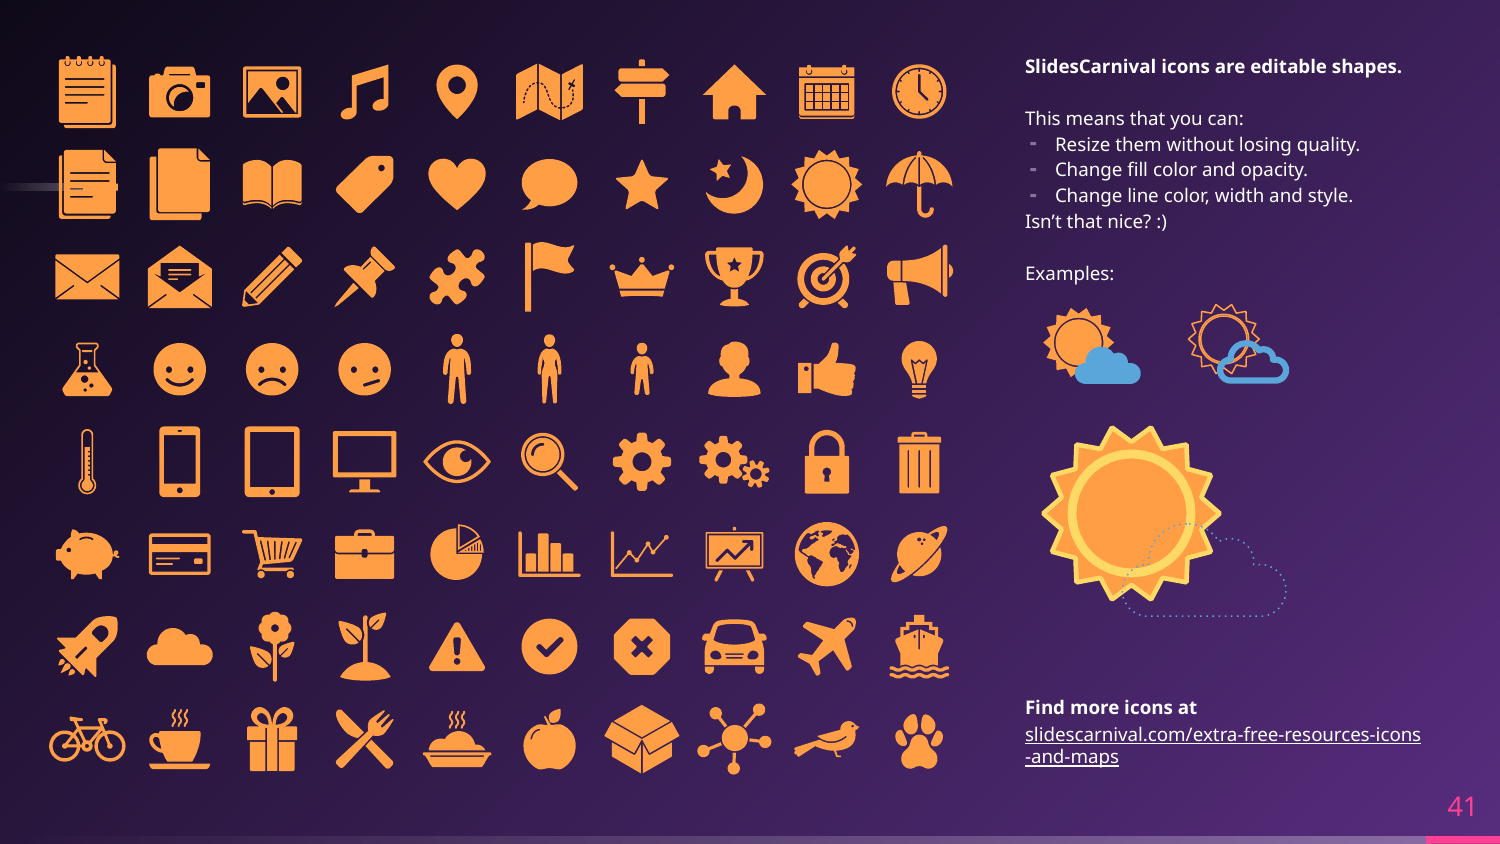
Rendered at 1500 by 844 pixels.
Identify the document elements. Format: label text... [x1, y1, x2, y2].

text_box [813, 342, 856, 396]
text_box [149, 148, 210, 221]
text_box [430, 524, 484, 580]
text_box [618, 68, 670, 82]
text_box [436, 64, 478, 120]
text_box [62, 342, 113, 397]
text_box [521, 618, 578, 675]
text_box [639, 99, 645, 124]
text_box [799, 78, 855, 119]
text_box [889, 673, 950, 679]
text_box [58, 56, 116, 129]
text_box [699, 435, 770, 488]
text_box [58, 149, 116, 219]
text_box [273, 159, 302, 209]
text_box [949, 264, 954, 278]
text_box [429, 249, 485, 305]
text_box [610, 531, 673, 577]
text_box [149, 763, 211, 770]
text_box [804, 429, 850, 494]
text_box [428, 158, 486, 211]
text_box [798, 362, 812, 394]
text_box [1043, 307, 1141, 384]
text_box [710, 159, 731, 181]
text_box [550, 543, 574, 572]
text_box [705, 156, 764, 214]
text_box [630, 342, 654, 395]
text_box [899, 444, 940, 494]
text_box [702, 64, 767, 120]
text_box [171, 709, 176, 727]
text_box [901, 341, 937, 384]
text_box [429, 622, 485, 672]
text_box [537, 348, 562, 404]
text_box [897, 431, 942, 443]
text_box [714, 570, 723, 582]
text_box [55, 254, 120, 300]
text_box [614, 83, 666, 97]
text_box [243, 66, 302, 118]
text_box [525, 242, 575, 312]
text_box [242, 254, 295, 307]
text_box [521, 432, 578, 491]
text_box [525, 533, 549, 572]
text_box [159, 426, 201, 498]
text_box [428, 731, 486, 751]
text_box [613, 618, 671, 675]
text_box [887, 260, 901, 281]
text_box [49, 716, 126, 762]
text_box [245, 343, 299, 396]
text_box [250, 611, 292, 682]
text_box [708, 341, 761, 397]
text_box [794, 721, 860, 758]
text_box [791, 149, 863, 220]
text_box [338, 343, 391, 396]
text_box [55, 529, 120, 580]
text_box [702, 619, 767, 674]
text_box [797, 617, 856, 676]
text_box [349, 479, 381, 493]
text_box [332, 431, 397, 478]
text_box [335, 529, 395, 579]
text_box [148, 533, 211, 575]
text_box [516, 63, 583, 121]
text_box [1043, 427, 1220, 600]
text_box [612, 432, 672, 491]
list Find more icons at slidescarnival.com/extra-free-resources-icons-and-maps [1025, 692, 1425, 786]
text_box [183, 709, 188, 727]
text_box [244, 426, 300, 498]
text_box [697, 703, 766, 775]
text_box [242, 159, 272, 209]
text_box [340, 612, 391, 681]
text_box [705, 247, 764, 288]
text_box [149, 66, 211, 118]
text_box [705, 532, 764, 569]
text_box [147, 245, 212, 309]
list SlidesCarnival icons are editable shapes. This means that you can: Resize them without losing quality. Change fill color and opacity. Change line color, width and style. Isn’t that nice? :) Examples: [1025, 51, 1425, 302]
text_box [523, 708, 576, 770]
text_box [56, 616, 118, 677]
text_box [460, 710, 466, 729]
text_box [889, 614, 950, 672]
text_box [942, 244, 948, 297]
text_box [423, 440, 491, 484]
text_box [146, 628, 213, 666]
text_box [619, 290, 665, 297]
text_box [149, 731, 201, 762]
text_box [334, 246, 395, 308]
text_box [448, 710, 454, 729]
text_box [893, 248, 941, 305]
text_box [609, 264, 675, 289]
text_box [340, 64, 389, 120]
text_box [639, 256, 645, 263]
slide_number <número> [1426, 779, 1500, 837]
text_box [604, 704, 680, 774]
text_box [895, 729, 907, 746]
text_box [338, 621, 363, 645]
text_box [794, 522, 860, 587]
text_box [521, 159, 578, 210]
text_box [177, 709, 182, 727]
text_box [455, 710, 460, 729]
text_box [278, 641, 295, 658]
text_box [891, 526, 948, 583]
text_box [242, 530, 303, 579]
text_box [153, 343, 206, 396]
text_box [799, 64, 855, 77]
text_box [451, 334, 463, 347]
text_box [638, 59, 645, 67]
text_box [335, 709, 394, 769]
text_box [745, 570, 755, 582]
text_box [422, 752, 492, 768]
text_box [616, 159, 668, 210]
text_box [892, 64, 947, 119]
text_box [749, 735, 772, 748]
text_box [912, 394, 927, 399]
text_box [78, 429, 97, 495]
text_box [247, 707, 298, 772]
text_box [901, 714, 943, 769]
text_box [518, 531, 581, 577]
text_box [281, 246, 303, 268]
text_box [886, 151, 953, 218]
text_box [544, 334, 556, 347]
text_box [335, 155, 394, 213]
text_box [443, 348, 472, 404]
text_box [797, 245, 857, 309]
text_box [719, 289, 749, 307]
